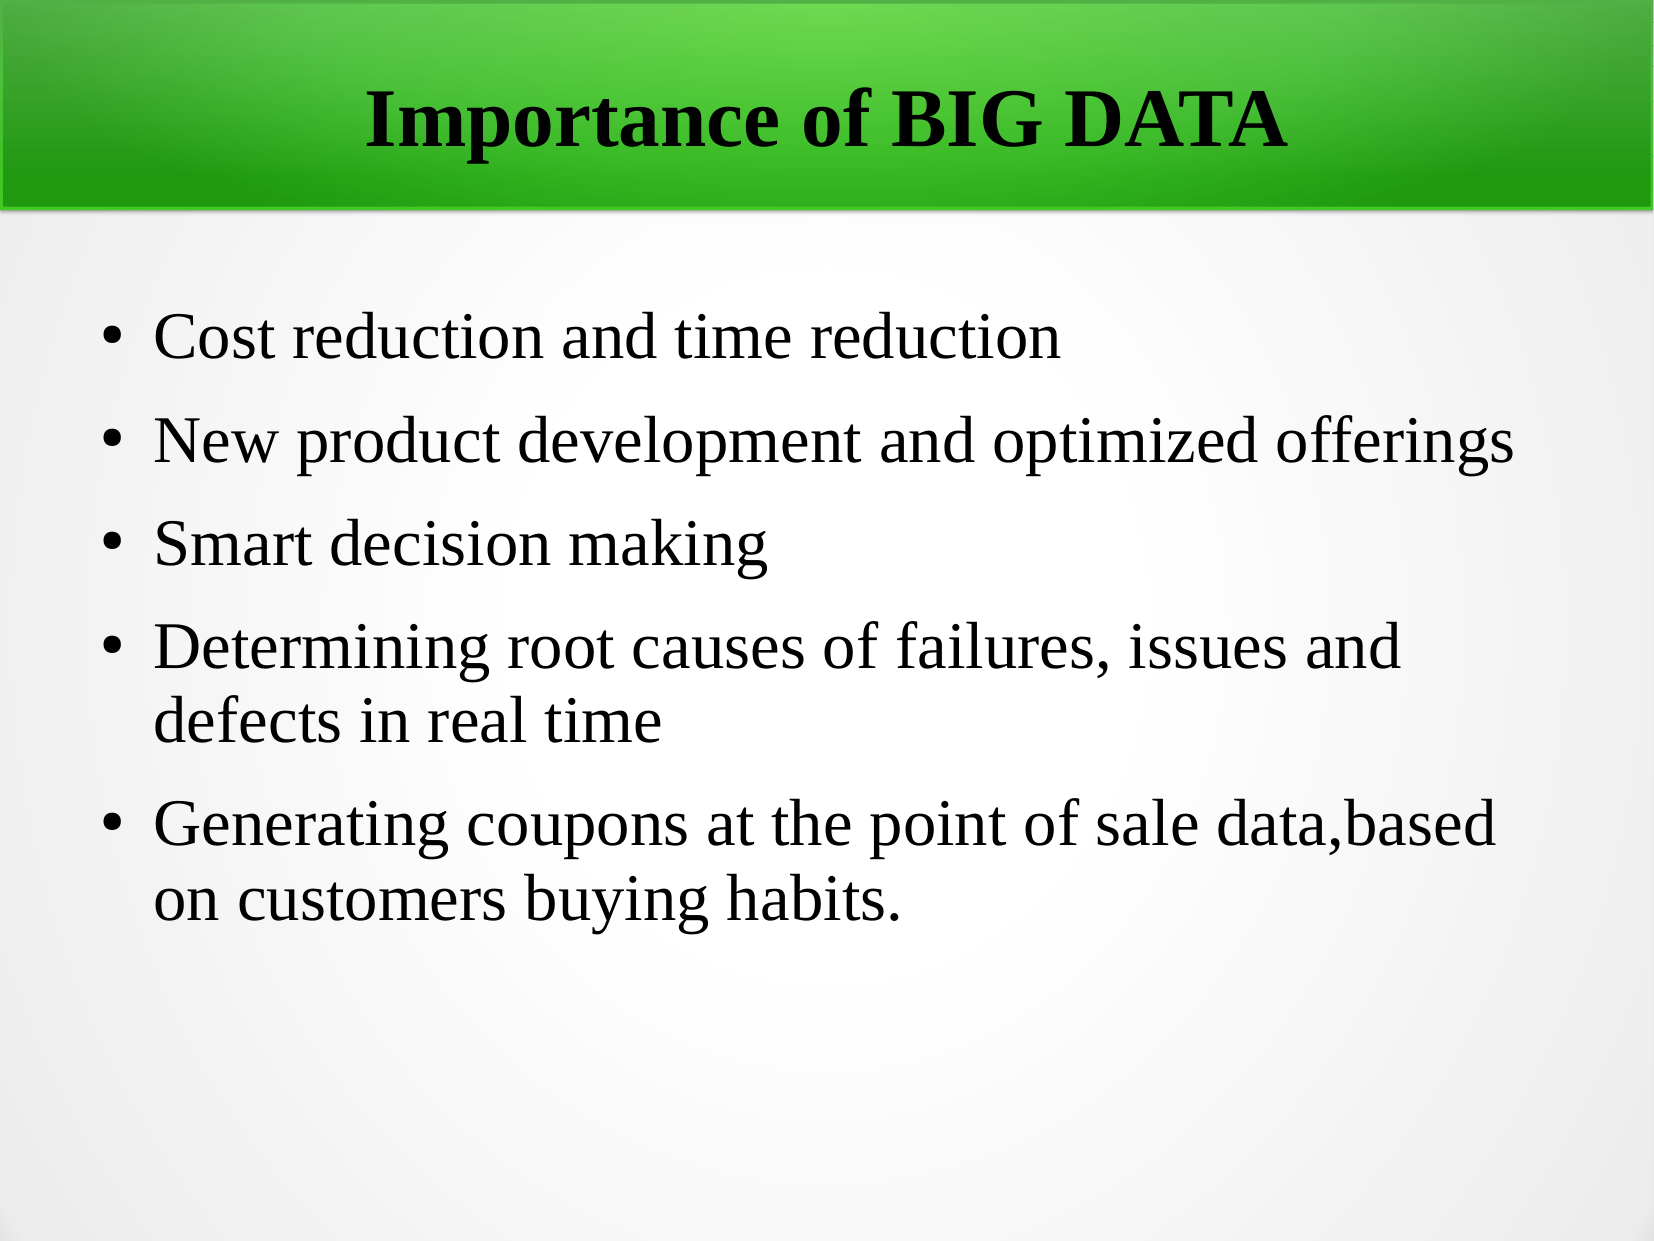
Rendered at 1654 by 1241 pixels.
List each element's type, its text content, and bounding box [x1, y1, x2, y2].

title Importance of BIG DATA [82, 47, 1571, 189]
list Cost reduction and time reduction New product development and optimized offerings Smart decision making Determining root causes of failures, issues and defects in real time Generating coupons at the point of sale data,based on customers buying habits. [82, 299, 1571, 1019]
